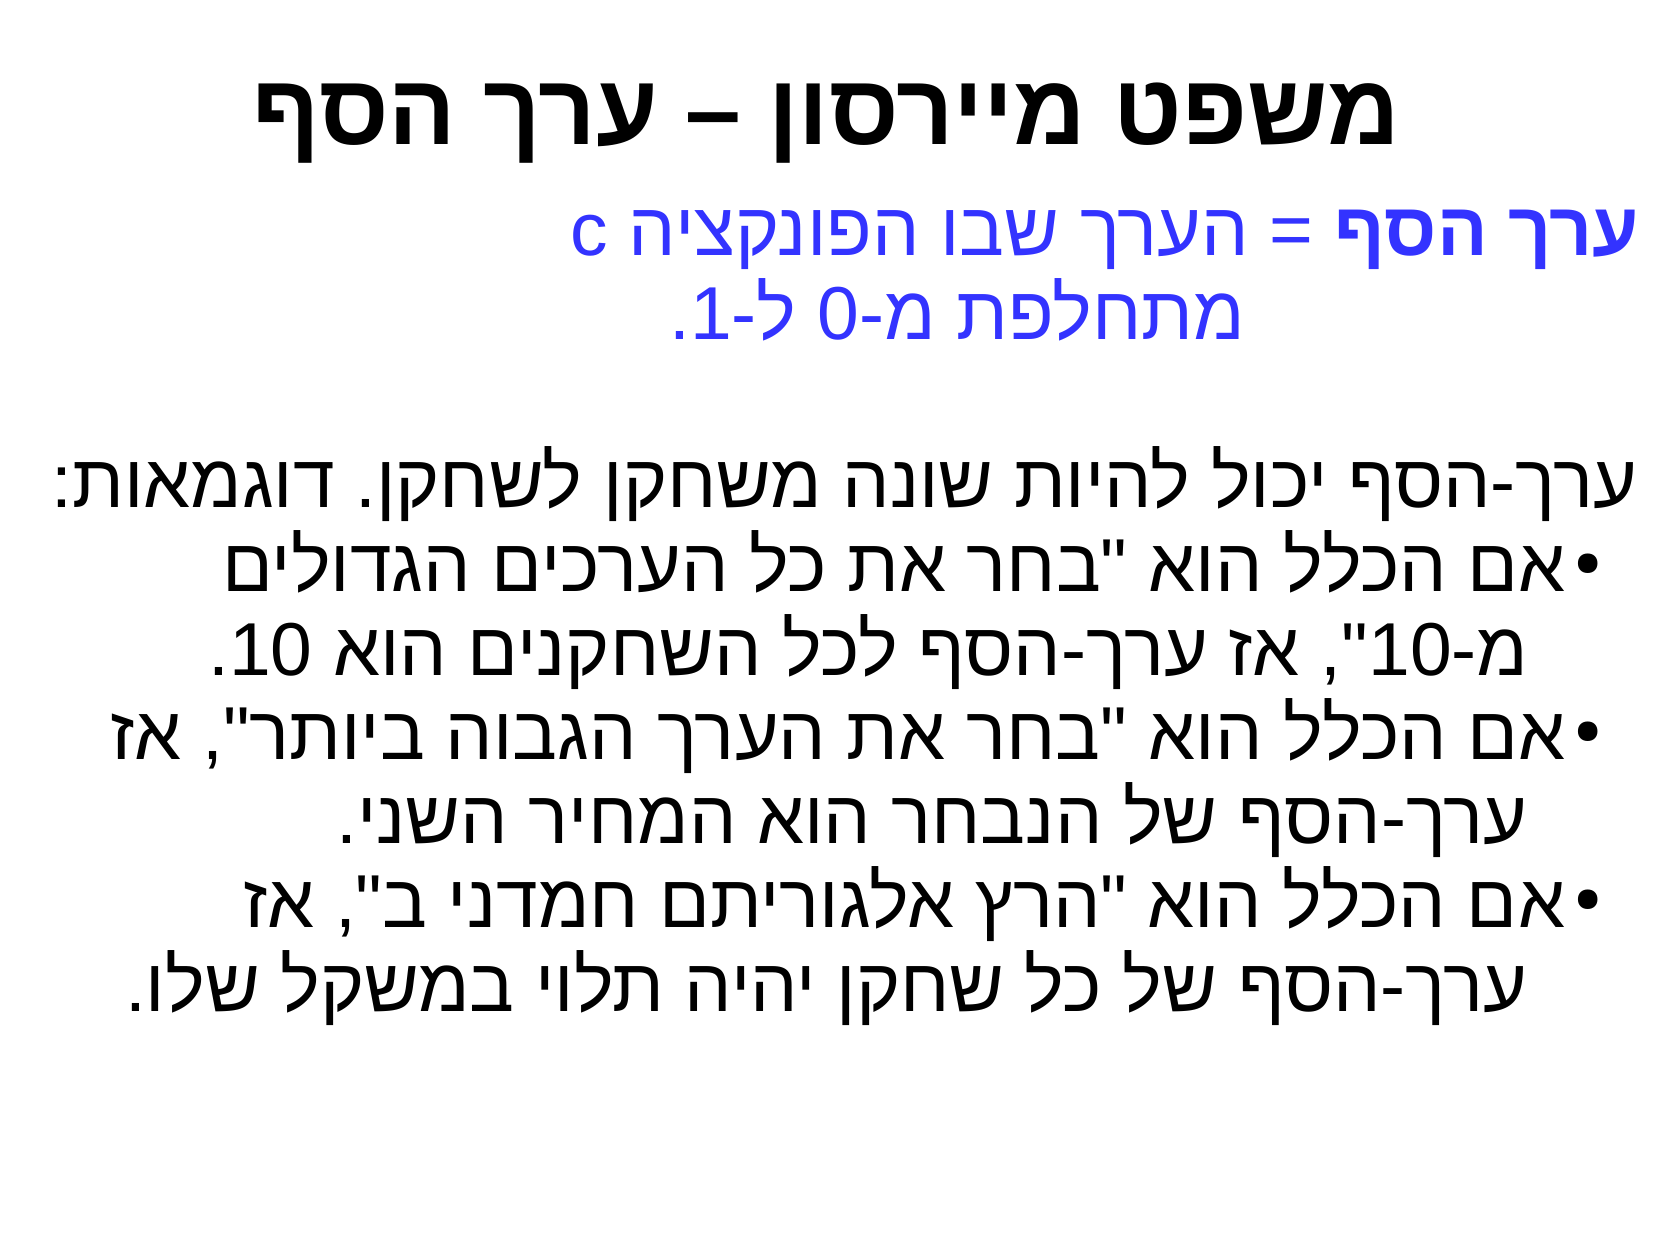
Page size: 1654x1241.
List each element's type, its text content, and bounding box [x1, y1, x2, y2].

title משפט מיירסון – ערך הסף [0, 21, 1654, 180]
text_box ערך הסף = הערך שבו הפונקציה c מתחלפת מ-0 ל-1. ערך-הסף יכול להיות שונה משחקן לשחקן. דוגמאות: אם הכלל הוא "בחר את כל הערכים הגדולים מ-10", אז ערך-הסף לכל השחקנים הוא 10. אם הכלל הוא "בחר את הערך הגבוה ביותר", אז ערך-הסף של הנבחר הוא המחיר השני. אם הכלל הוא "הרץ אלגוריתם חמדני ב", אז ערך-הסף של כל שחקן יהיה תלוי במשקל שלו. [0, 180, 1654, 1239]
